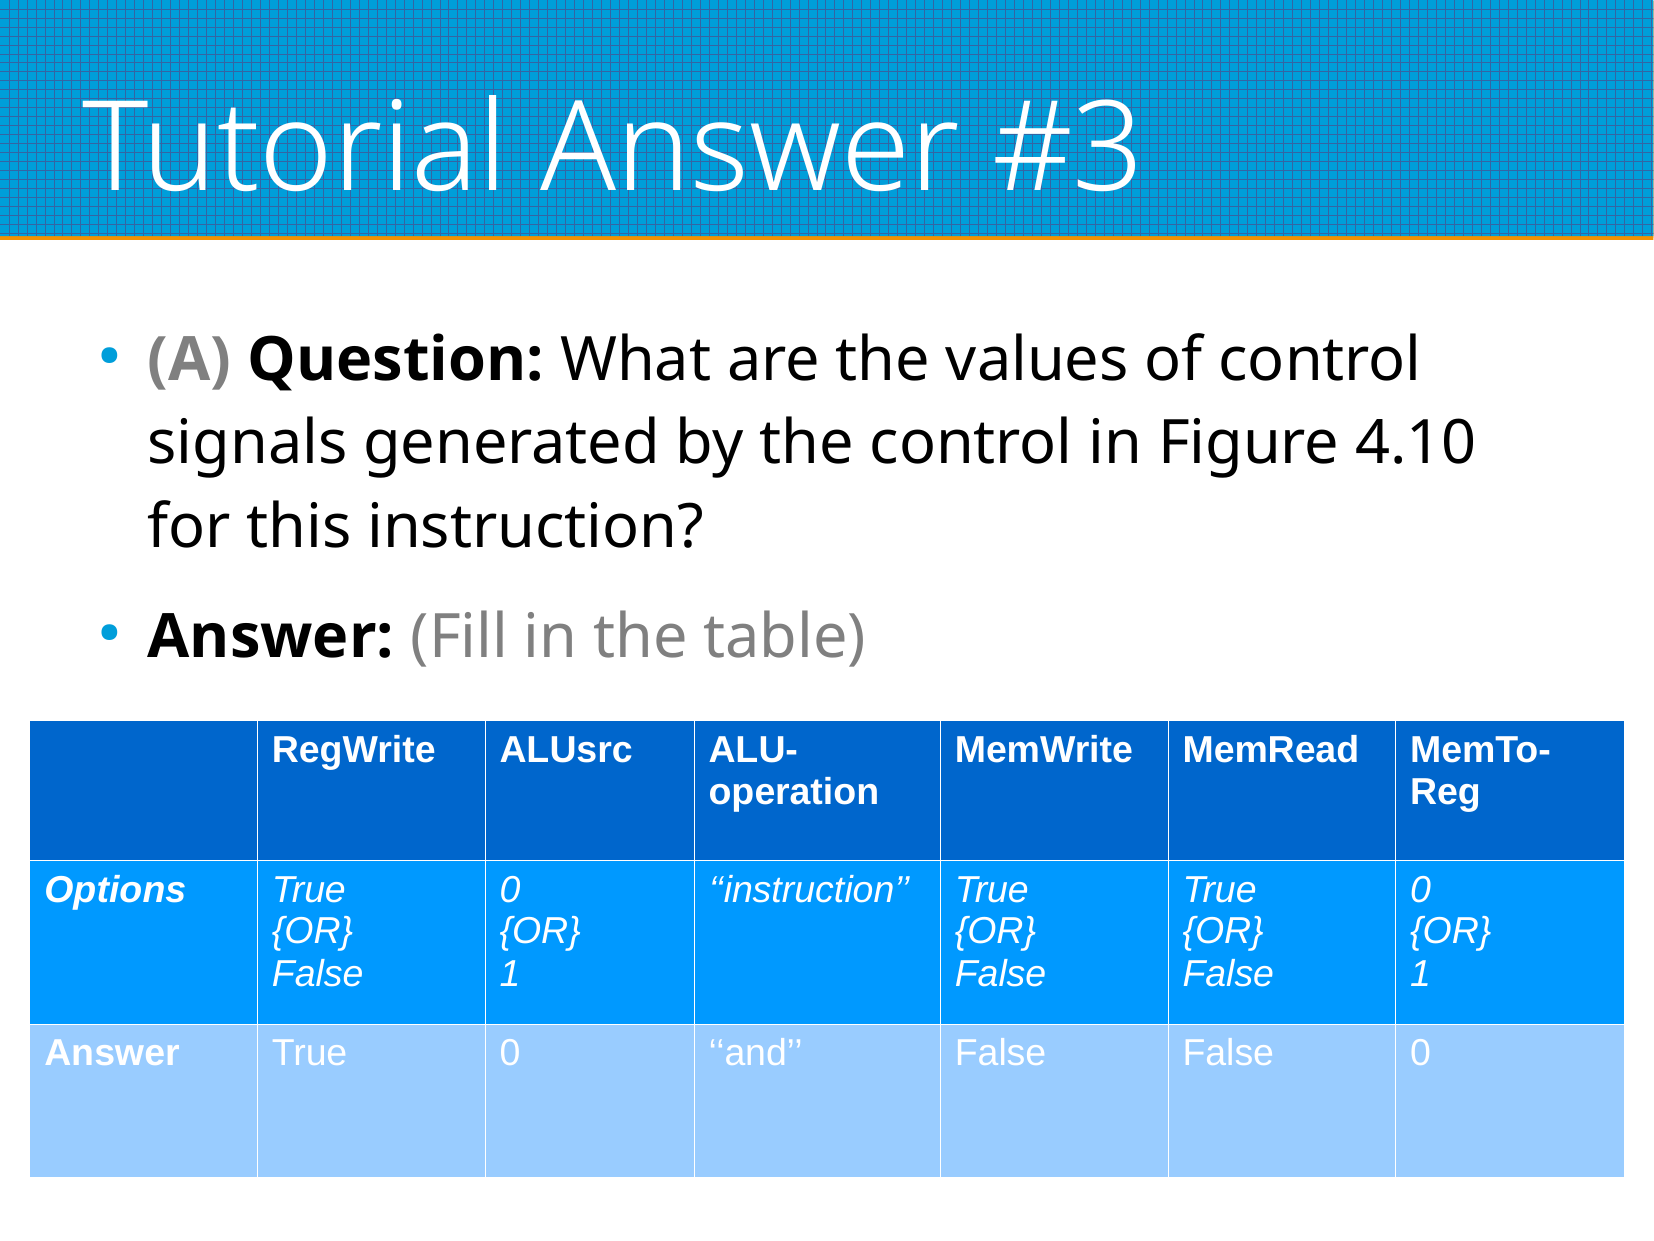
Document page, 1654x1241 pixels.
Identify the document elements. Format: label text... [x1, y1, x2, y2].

table_cell True {OR} False [941, 861, 1168, 1024]
table_header MemWrite [941, 721, 1168, 860]
table_cell False [941, 1025, 1168, 1177]
table_cell True [258, 1025, 485, 1177]
table_header RegWrite [258, 721, 485, 860]
table_cell True {OR} False [1169, 861, 1395, 1024]
table_header MemRead [1169, 721, 1395, 860]
table_cell 0 {OR} 1 [486, 861, 694, 1024]
table_cell False [1169, 1025, 1395, 1177]
table_cell 0 {OR} 1 [1396, 861, 1624, 1024]
title Tutorial Answer #3 [82, 19, 1571, 227]
table_header MemTo-Reg [1396, 721, 1624, 860]
list (A) Question: What are the values of control signals generated by the control in Figure 4.10 for this instruction? Answer: (Fill in the table) [82, 314, 1563, 680]
table_header ALU-operation [695, 721, 940, 860]
table_cell ‘‘and’’ [695, 1025, 940, 1177]
table_cell 0 [486, 1025, 694, 1177]
table_header ALUsrc [486, 721, 694, 860]
table_cell 0 [1396, 1025, 1624, 1177]
table_cell Answer [30, 1025, 257, 1177]
table_cell Options [30, 861, 257, 1024]
table_cell ‘‘instruction’’ [695, 861, 940, 1024]
table_header [30, 721, 257, 860]
table_cell True {OR} False [258, 861, 485, 1024]
